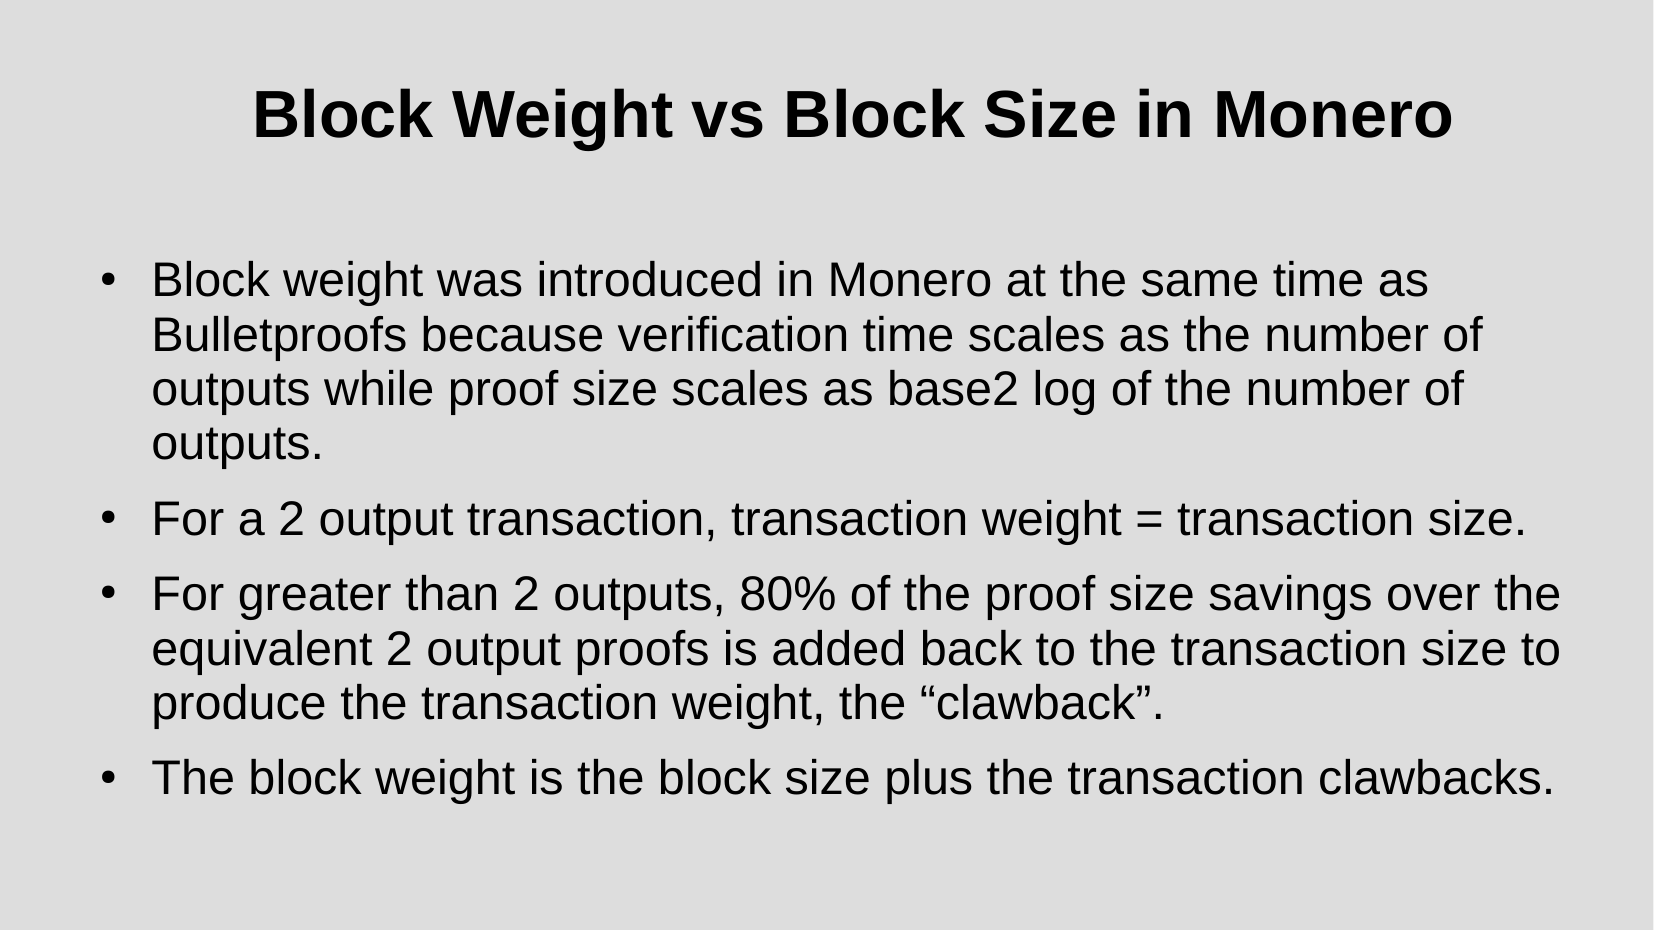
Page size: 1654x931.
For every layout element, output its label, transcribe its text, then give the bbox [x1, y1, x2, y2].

list Block weight was introduced in Monero at the same time as Bulletproofs because verification time scales as the number of outputs while proof size scales as base2 log of the number of outputs. For a 2 output transaction, transaction weight = transaction size. For greater than 2 outputs, 80% of the proof size savings over the equivalent 2 output proofs is added back to the transaction size to produce the transaction weight, the “clawback”. The block weight is the block size plus the transaction clawbacks. [82, 177, 1571, 898]
title Block Weight vs Block Size in Monero [82, 37, 1571, 177]
